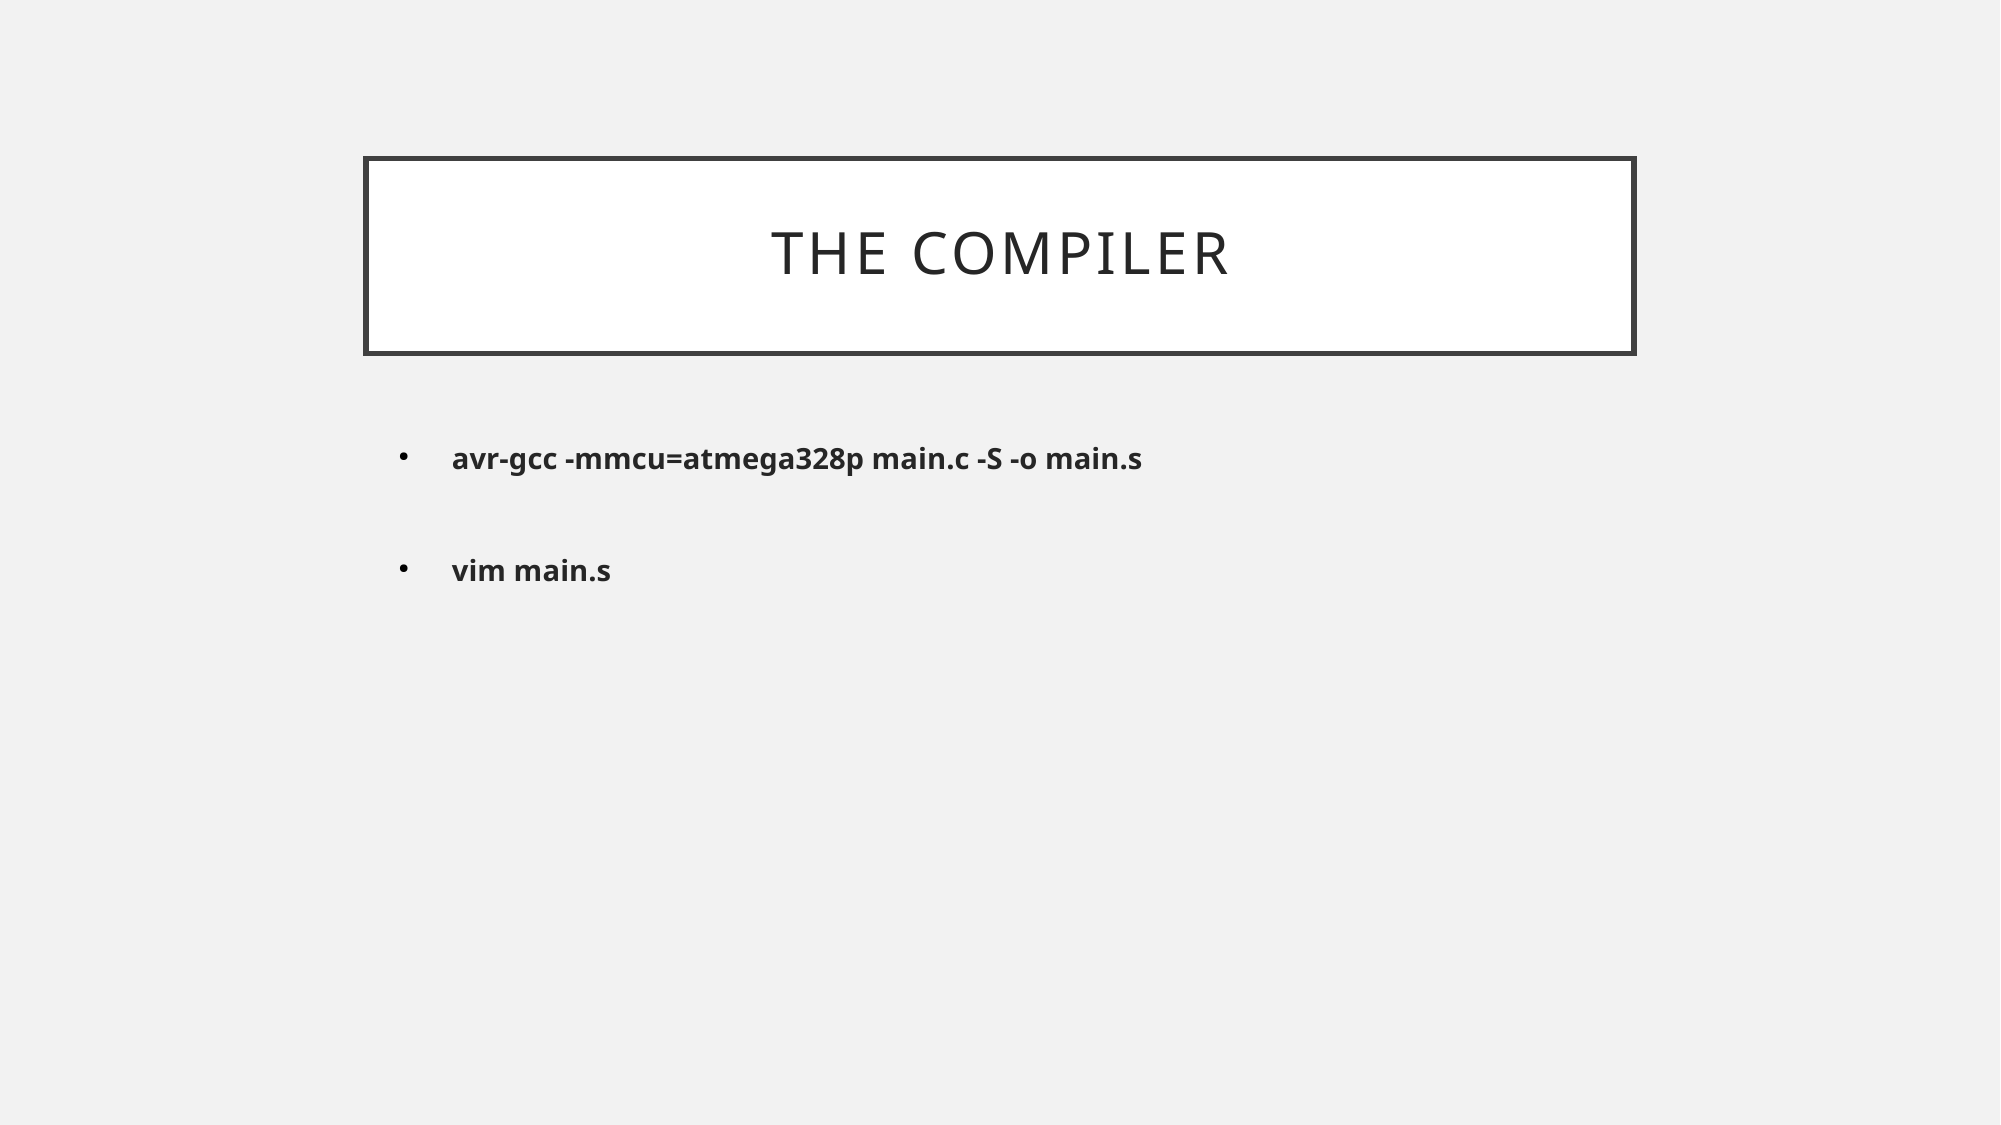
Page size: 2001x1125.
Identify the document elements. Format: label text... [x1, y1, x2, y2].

title The compiler [366, 158, 1634, 354]
list avr-gcc -mmcu=atmega328p main.c -S -o main.s vim main.s [366, 432, 1634, 942]
